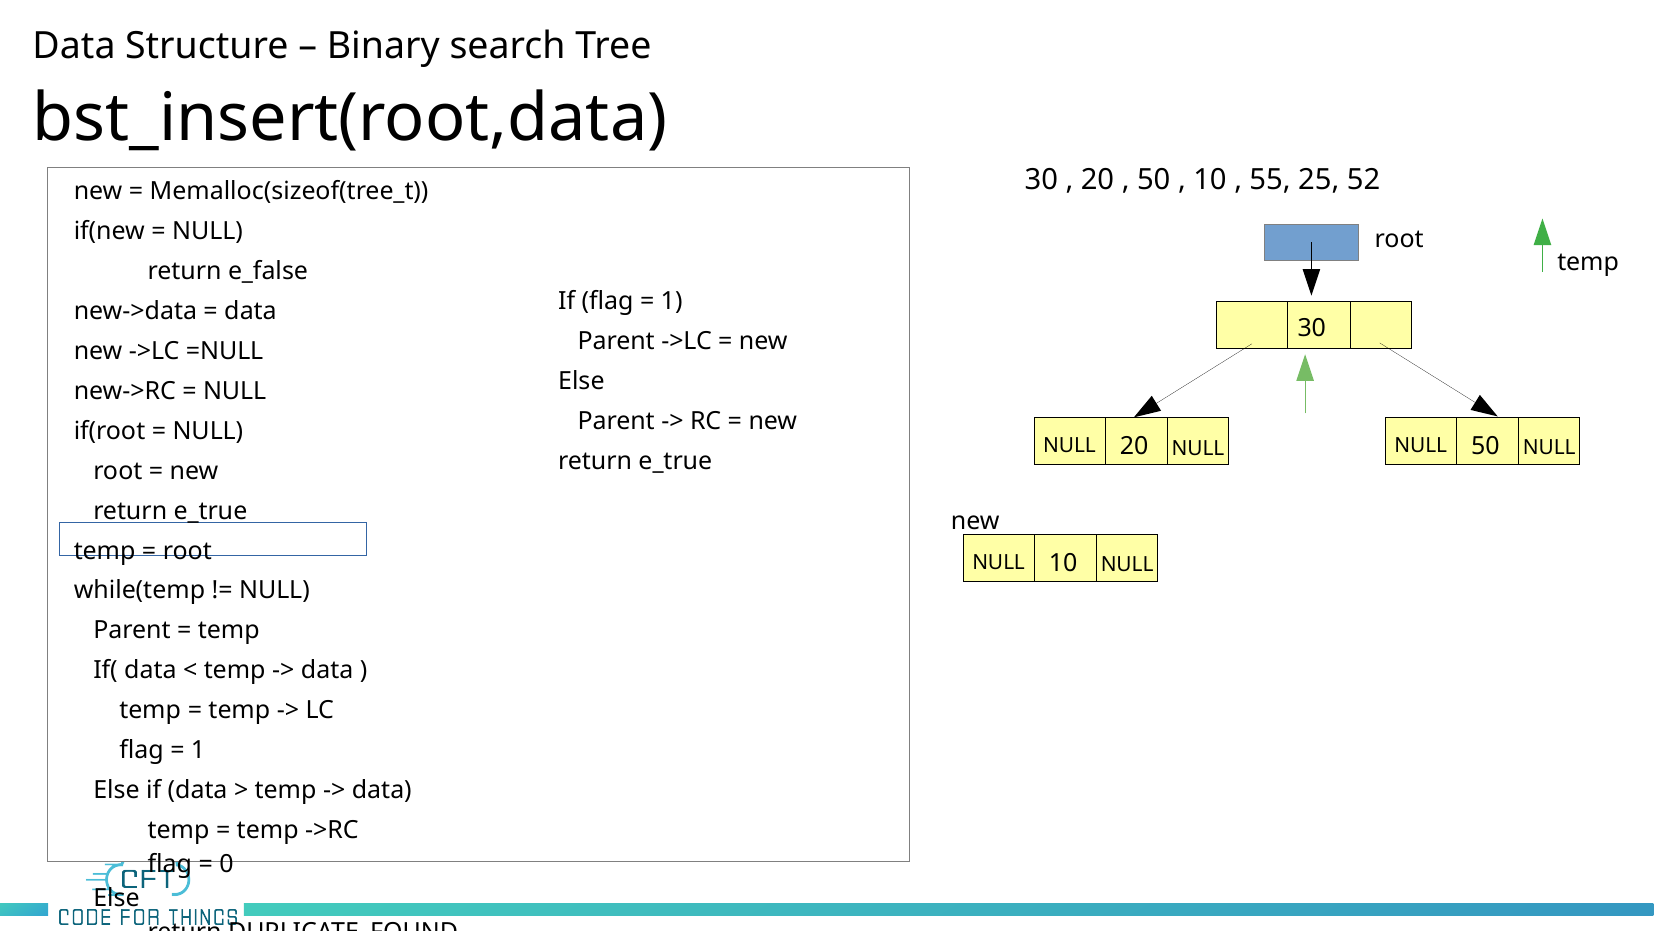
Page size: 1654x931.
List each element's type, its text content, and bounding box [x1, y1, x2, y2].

title Data Structure – Binary search Tree bst_insert(root,data) [32, 12, 1184, 166]
text_box [1288, 301, 1350, 349]
text_box [1097, 534, 1158, 542]
text_box [1168, 417, 1229, 425]
text_box 10 [1034, 537, 1096, 582]
text_box [1385, 417, 1456, 422]
text_box new = Memalloc(sizeof(tree_t)) if(new = NULL) return e_false new->data = data new ->LC =NULL new->RC = NULL if(root = NULL) root = new return e_true temp = root while(temp != NULL) Parent = temp If( data < temp -> data ) temp = temp -> LC flag = 1 Else if (data > temp -> data) temp = temp ->RC flag = 0 Else return DUPLICATE_FOUND [59, 166, 603, 866]
text_box If (flag = 1) Parent ->LC = new Else Parent -> RC = new return e_true [543, 275, 863, 496]
text_box [1018, 534, 1034, 540]
picture [59, 866, 237, 925]
text_box NULL [1156, 425, 1241, 465]
text_box [1264, 224, 1359, 261]
text_box [1034, 417, 1105, 423]
text_box [1519, 417, 1580, 425]
text_box NULL [957, 540, 1041, 580]
text_box NULL [1028, 423, 1112, 463]
text_box NULL [1379, 422, 1464, 463]
text_box 30 , 20 , 50 , 10 , 55, 25, 52 [1009, 141, 1536, 201]
text_box 50 [1456, 420, 1519, 465]
text_box NULL [1508, 425, 1592, 465]
text_box root [1359, 212, 1440, 258]
text_box [47, 167, 59, 862]
text_box 30 [1282, 302, 1345, 347]
text_box 20 [1105, 420, 1167, 465]
text_box [603, 167, 910, 862]
text_box [1216, 301, 1287, 349]
text_box new [936, 495, 1018, 540]
text_box NULL [1086, 542, 1170, 582]
text_box temp [1542, 236, 1638, 281]
text_box [1351, 301, 1412, 349]
